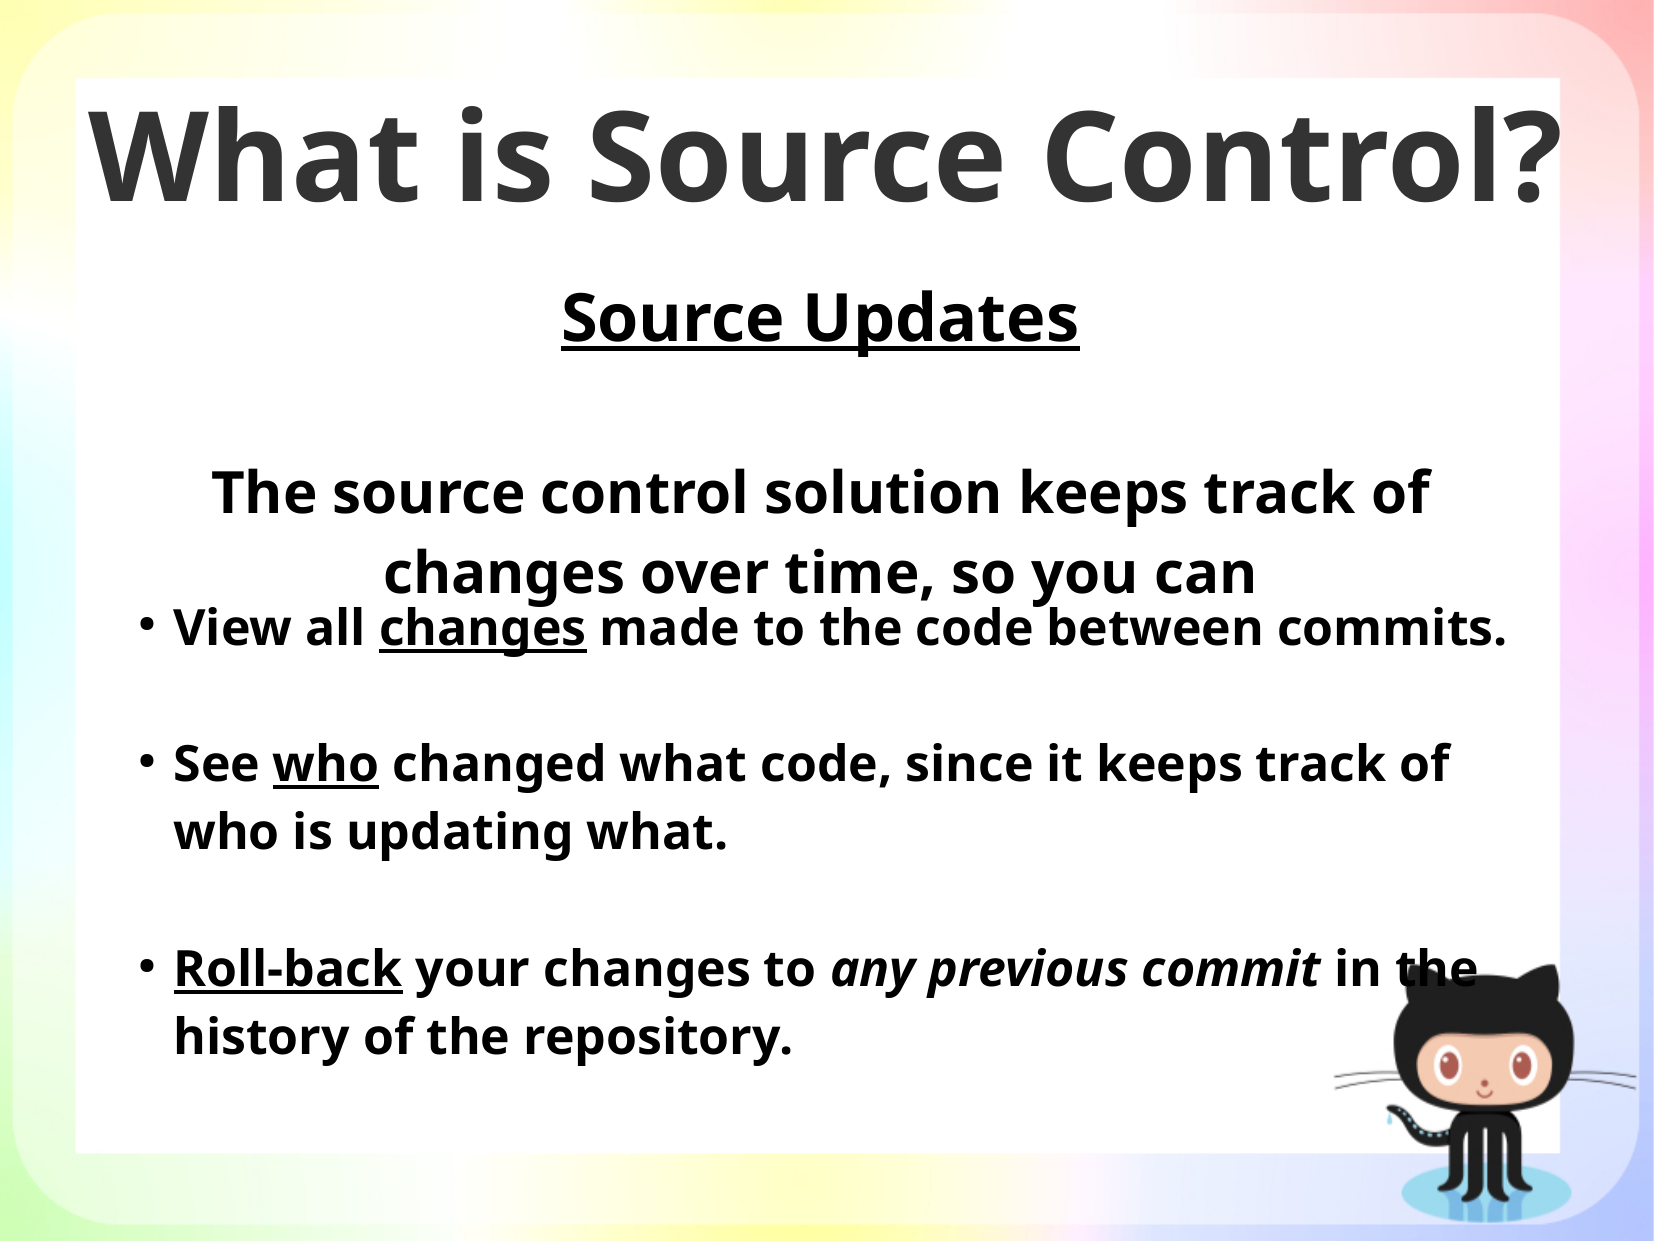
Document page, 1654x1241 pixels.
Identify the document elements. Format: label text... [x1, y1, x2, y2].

text_box View all changes made to the code between commits. See who changed what code, since it keeps track of who is updating what. Roll-back your changes to any previous commit in the history of the repository. [138, 591, 1510, 984]
picture [0, 0, 1654, 1241]
text_box Source Updates The source control solution keeps track of changes over time, so you can [135, 270, 1506, 575]
title What is Source Control? [82, 49, 1571, 257]
